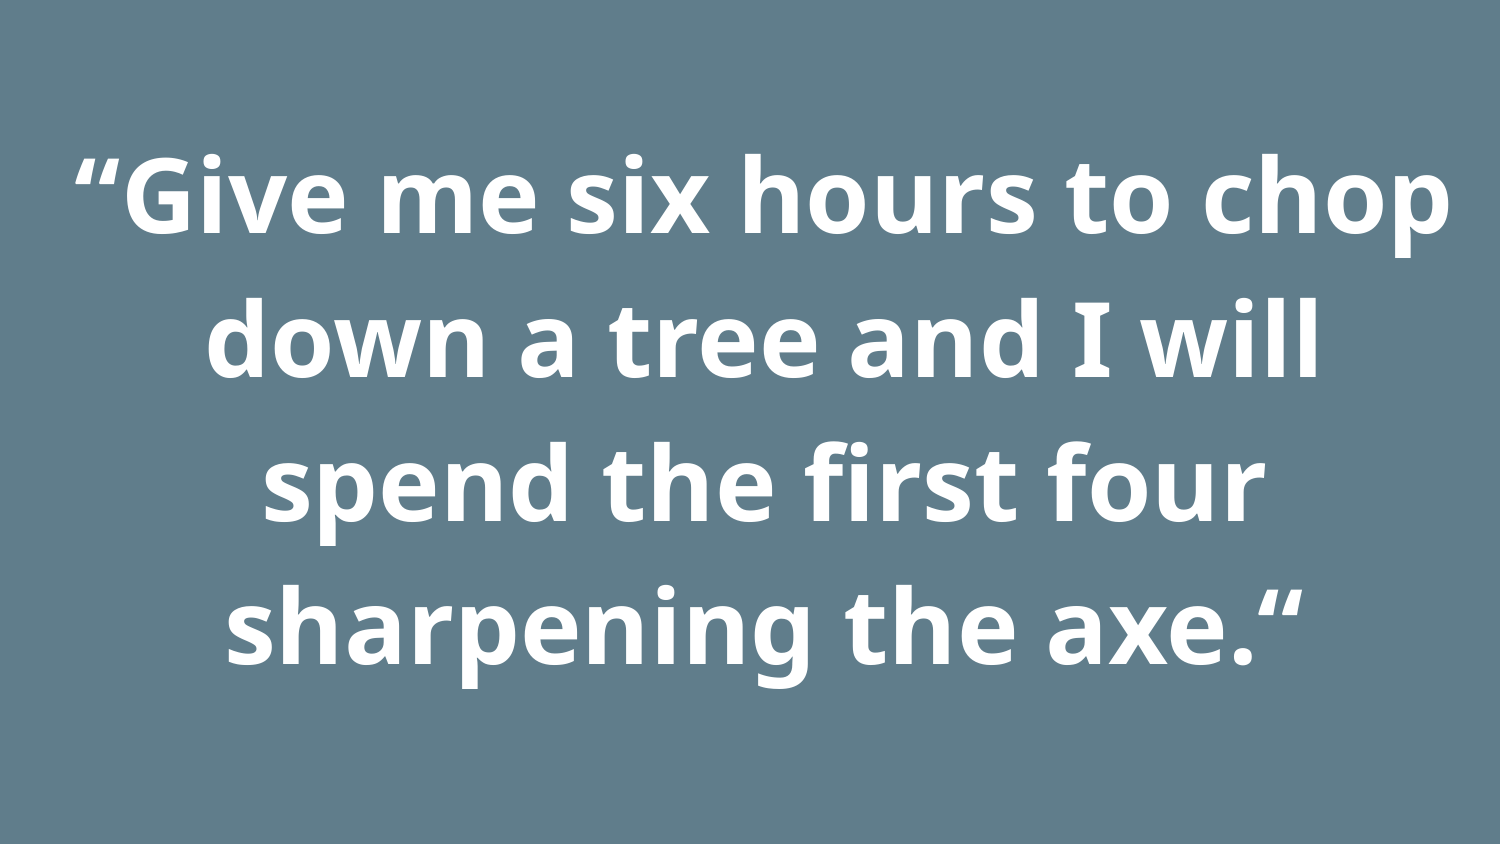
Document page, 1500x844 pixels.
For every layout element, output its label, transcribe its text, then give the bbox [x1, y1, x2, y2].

title “Give me six hours to chop down a tree and I will spend the first four sharpening the axe.“ [47, 20, 1482, 758]
